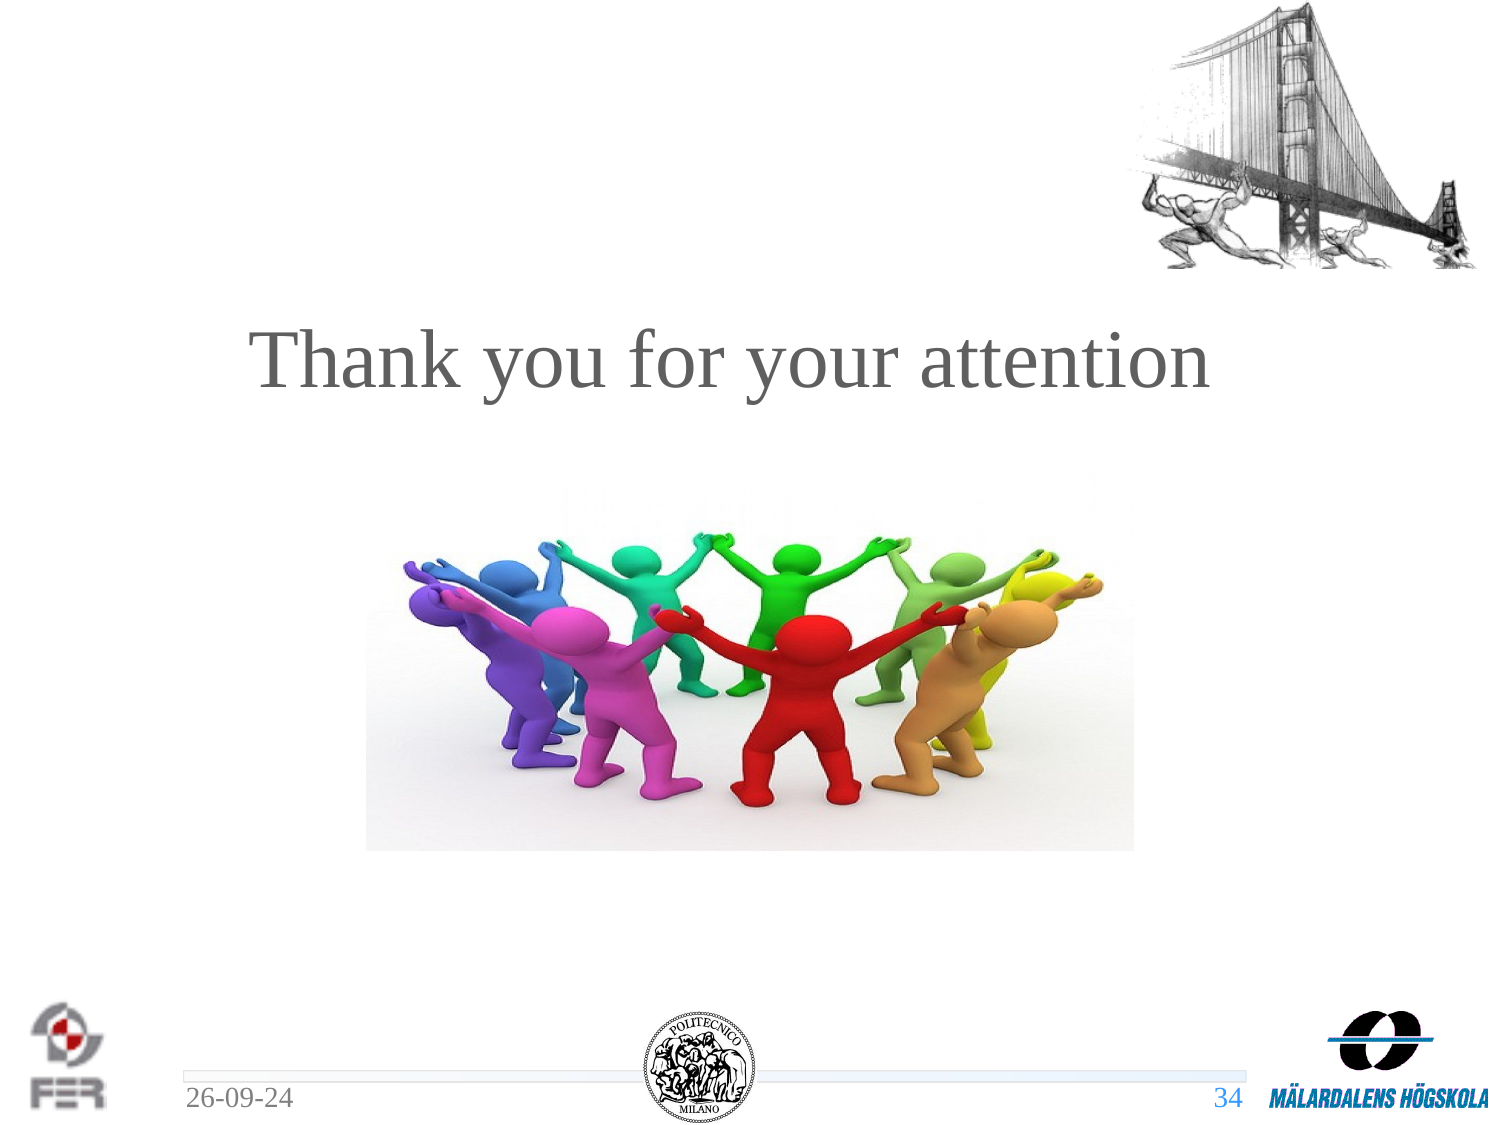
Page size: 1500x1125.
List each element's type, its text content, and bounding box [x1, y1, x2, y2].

picture [1454, 1091, 1459, 1108]
picture [1122, 0, 1477, 269]
text_box 13-11-28 [171, 1070, 396, 1114]
picture [1269, 1011, 1488, 1108]
picture [1368, 1093, 1374, 1104]
text_box <numero> [1186, 1070, 1258, 1114]
picture [643, 1011, 757, 1123]
picture [1435, 1096, 1441, 1104]
title Thank you for your attention [55, 259, 1406, 448]
picture [29, 987, 107, 1125]
picture [366, 472, 1134, 851]
